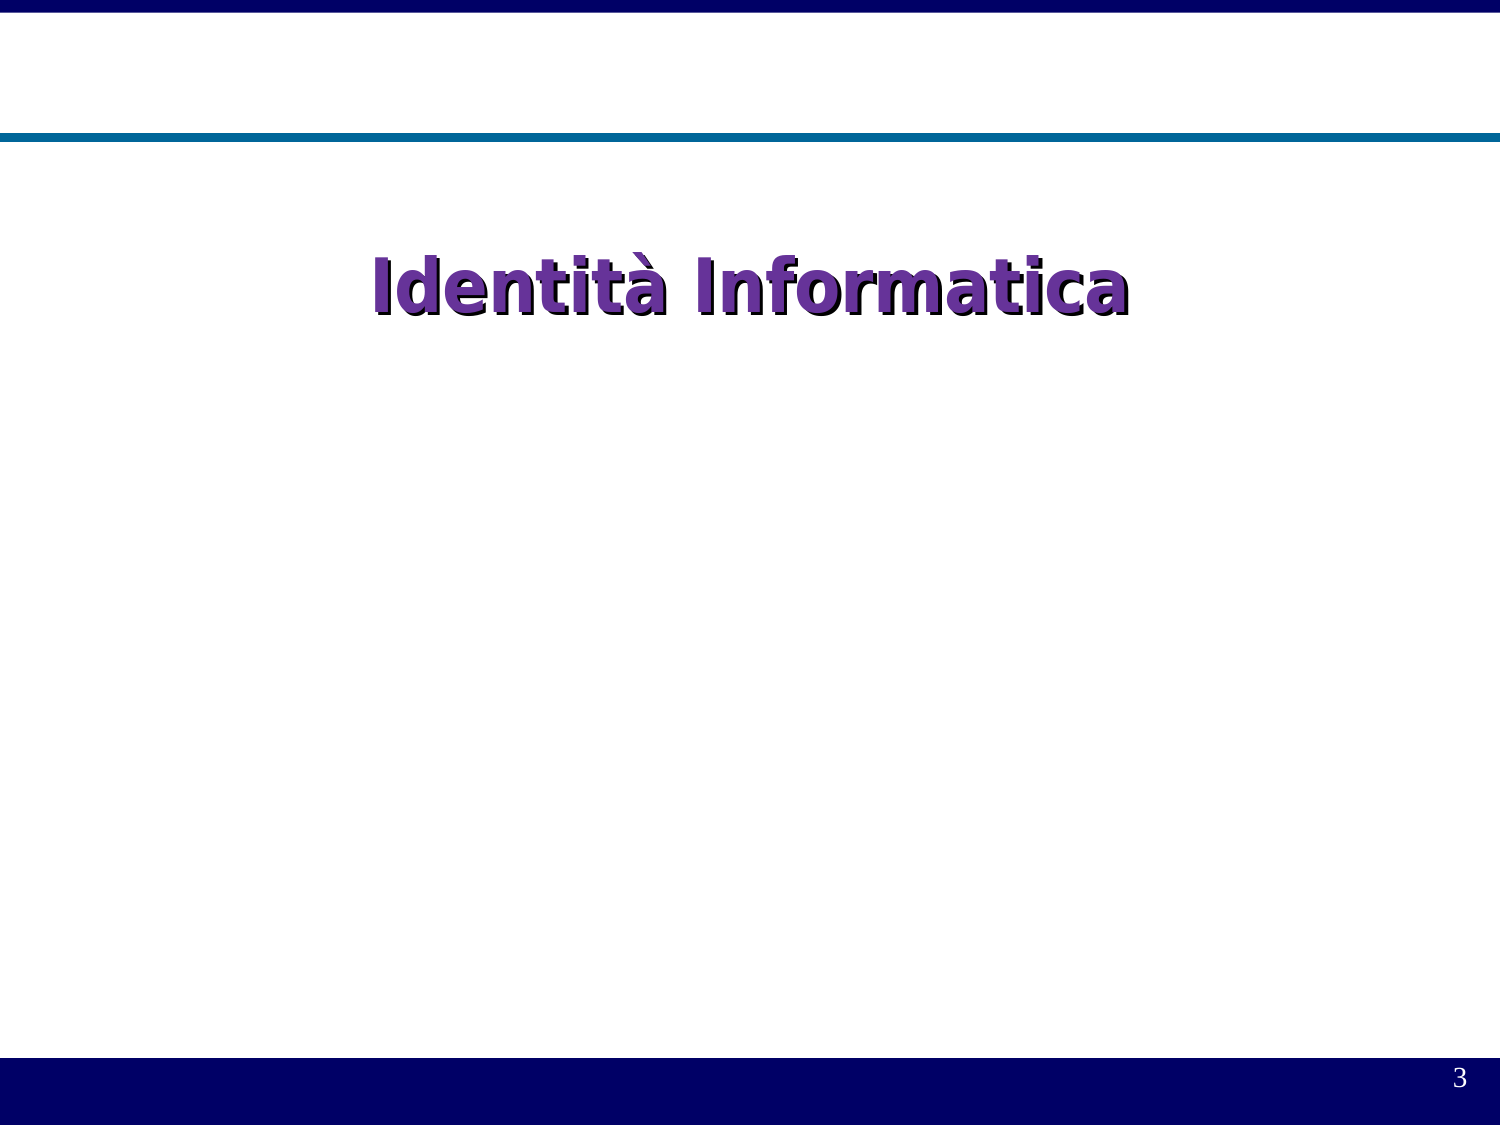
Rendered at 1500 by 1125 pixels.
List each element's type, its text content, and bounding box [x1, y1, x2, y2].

subtitle Identità Informatica [30, 0, 1471, 580]
